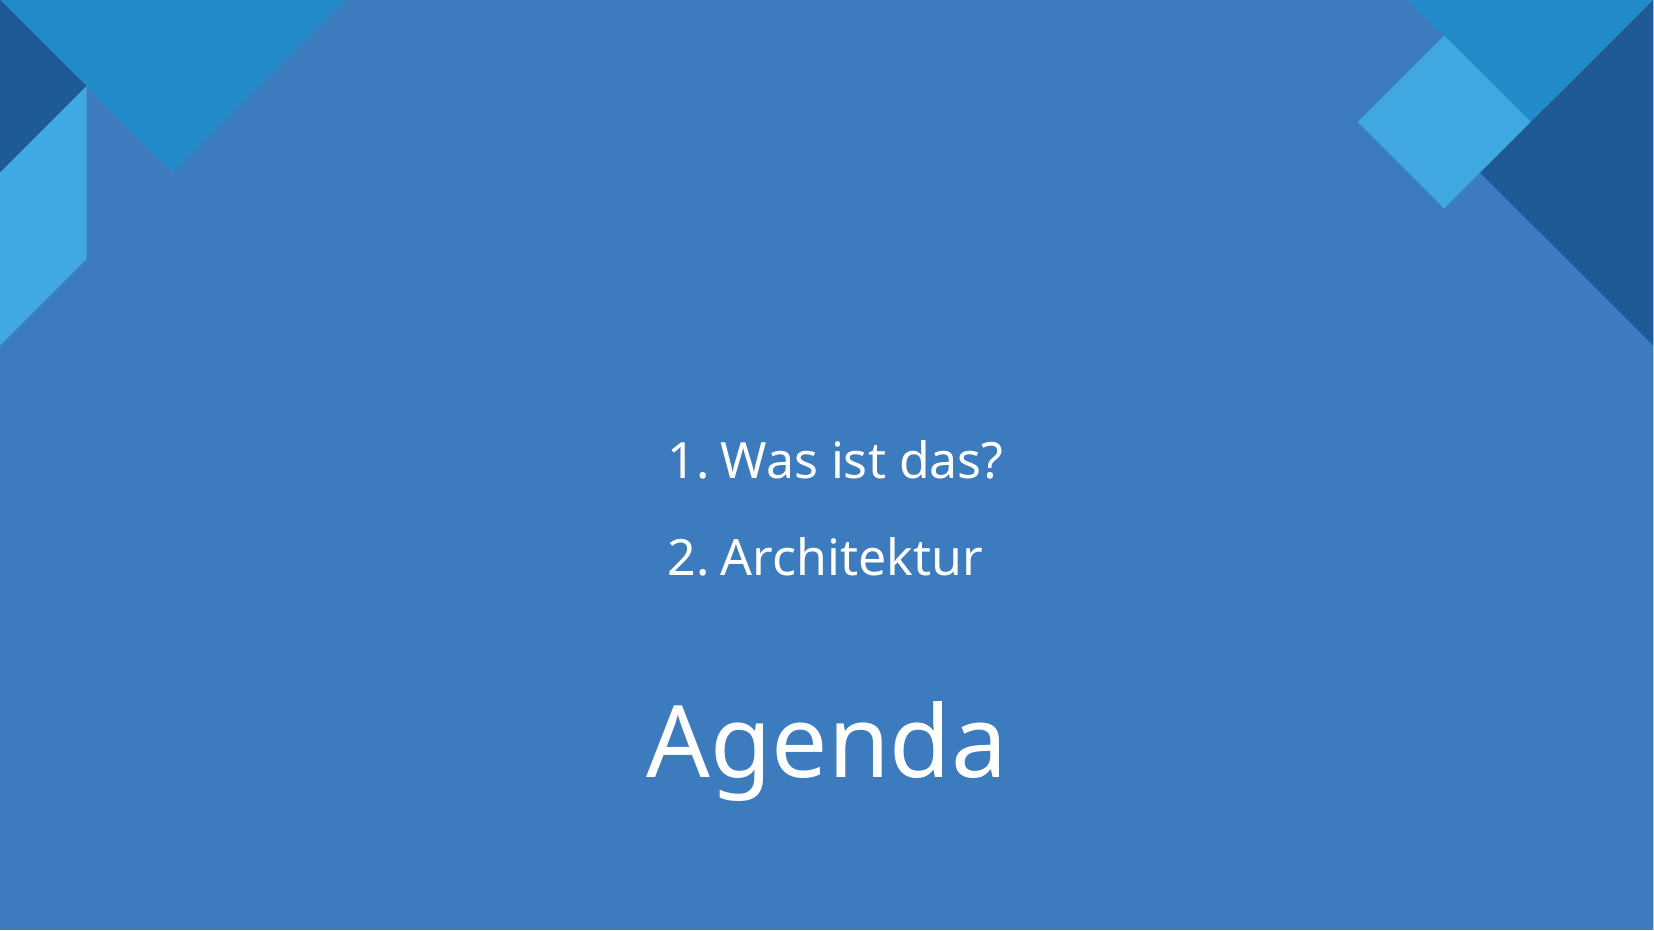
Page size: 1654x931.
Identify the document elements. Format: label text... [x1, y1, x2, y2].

title Agenda [59, 649, 1595, 827]
list Was ist das? Architektur [59, 59, 1595, 591]
